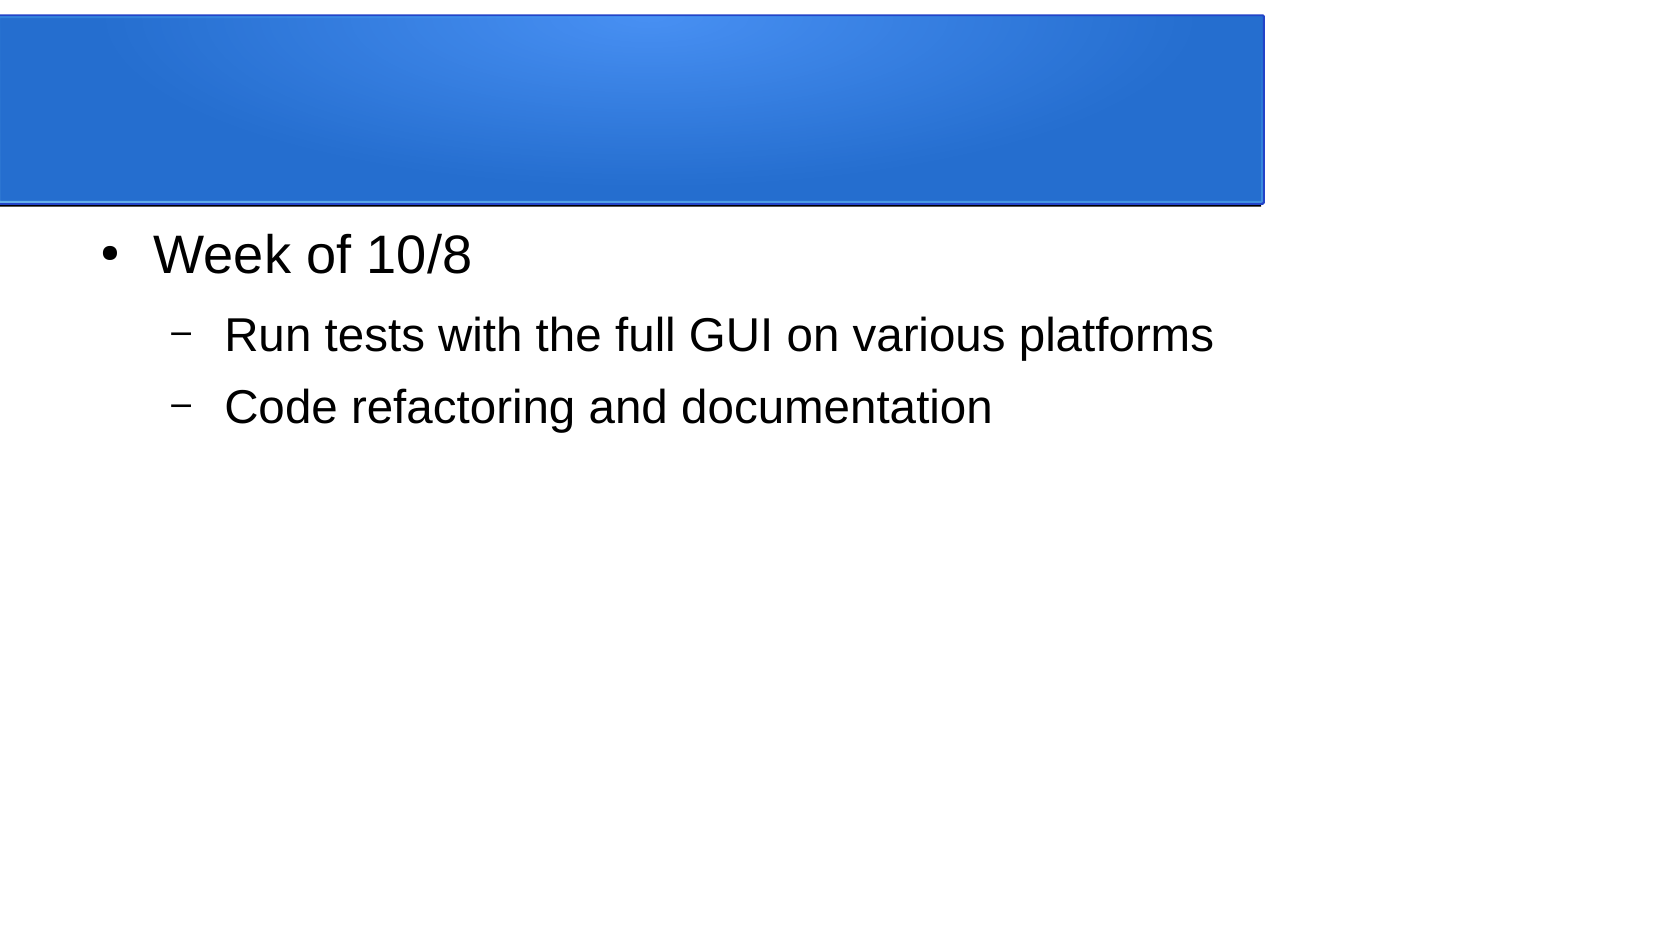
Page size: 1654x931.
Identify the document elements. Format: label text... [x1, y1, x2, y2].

list Week of 10/8 Run tests with the full GUI on various platforms Code refactoring and documentation [82, 224, 1571, 764]
